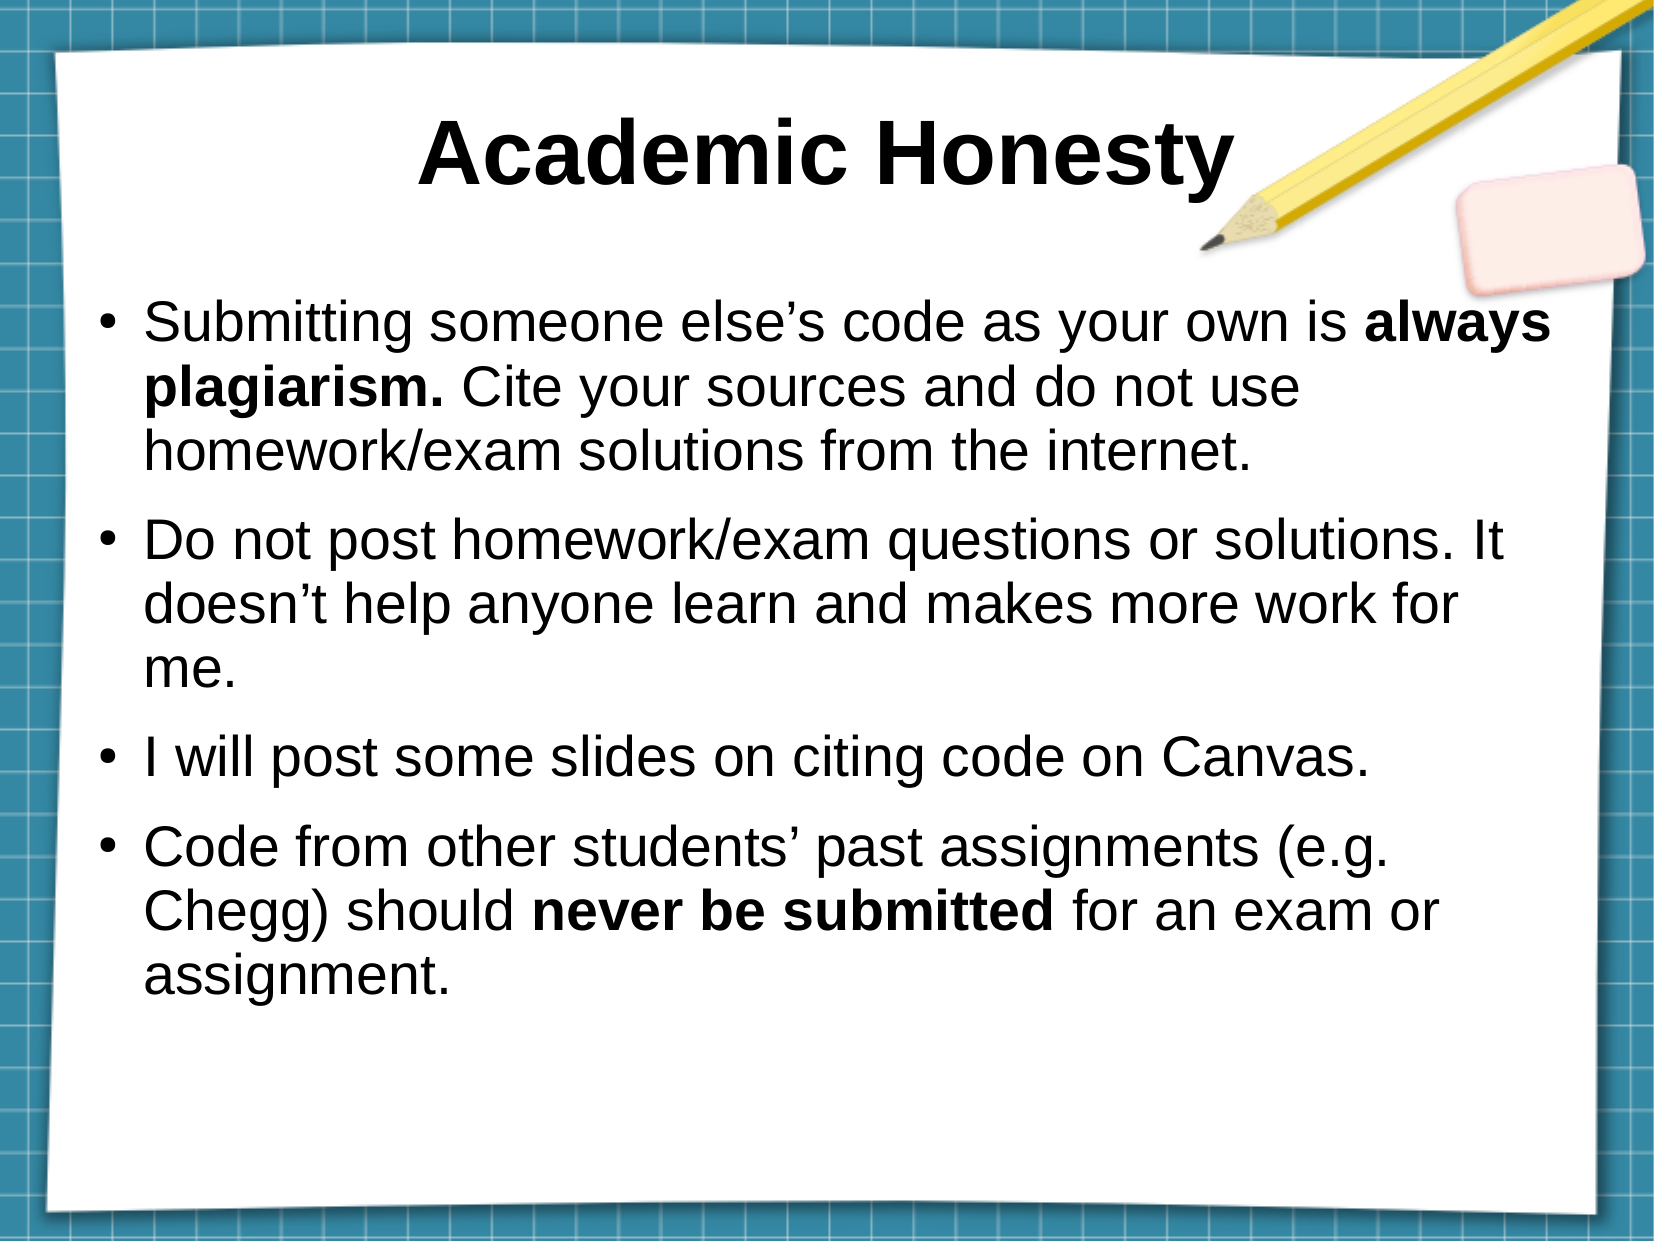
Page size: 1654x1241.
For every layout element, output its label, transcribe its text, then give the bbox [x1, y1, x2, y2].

title Academic Honesty [82, 49, 1571, 257]
list Submitting someone else’s code as your own is always plagiarism. Cite your sources and do not use homework/exam solutions from the internet. Do not post homework/exam questions or solutions. It doesn’t help anyone learn and makes more work for me. I will post some slides on citing code on Canvas. Code from other students’ past assignments (e.g. Chegg) should never be submitted for an exam or assignment. [82, 290, 1571, 1010]
picture [0, 0, 1654, 1241]
